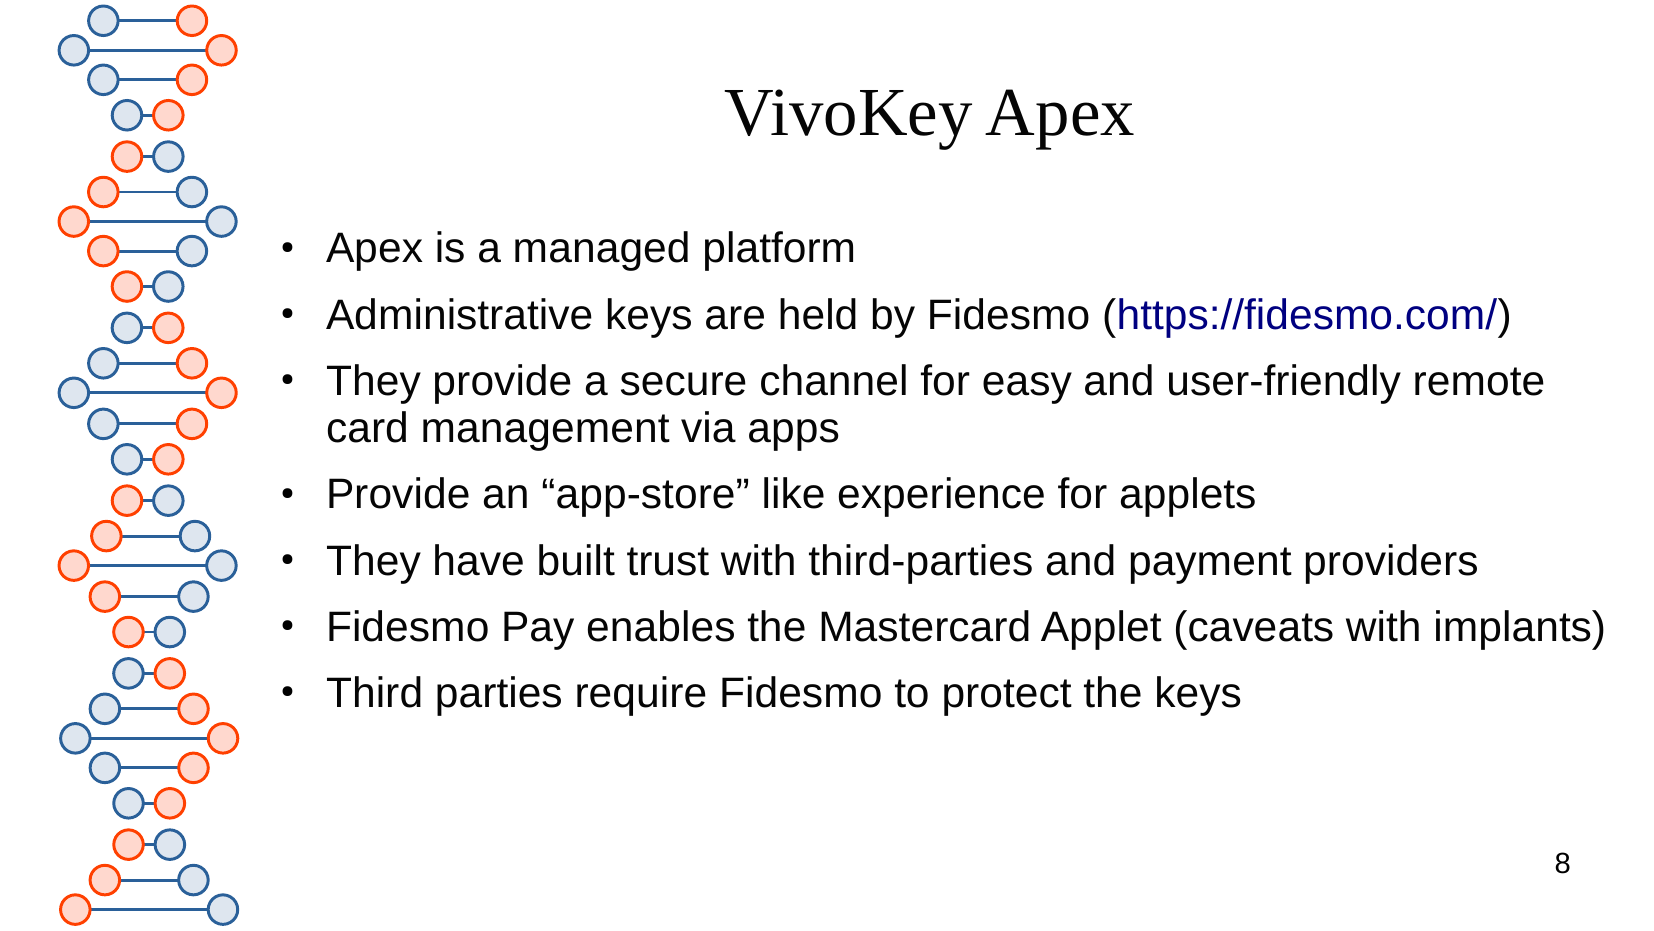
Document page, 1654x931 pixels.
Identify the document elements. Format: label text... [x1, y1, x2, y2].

title VivoKey Apex [265, 35, 1595, 189]
list Apex is a managed platform Administrative keys are held by Fidesmo (https://fidesmo.com/) They provide a secure channel for easy and user-friendly remote card management via apps Provide an “app-store” like experience for applets They have built trust with third-parties and payment providers Fidesmo Pay enables the Mastercard Applet (caveats with implants) Third parties require Fidesmo to protect the keys [265, 224, 1613, 764]
